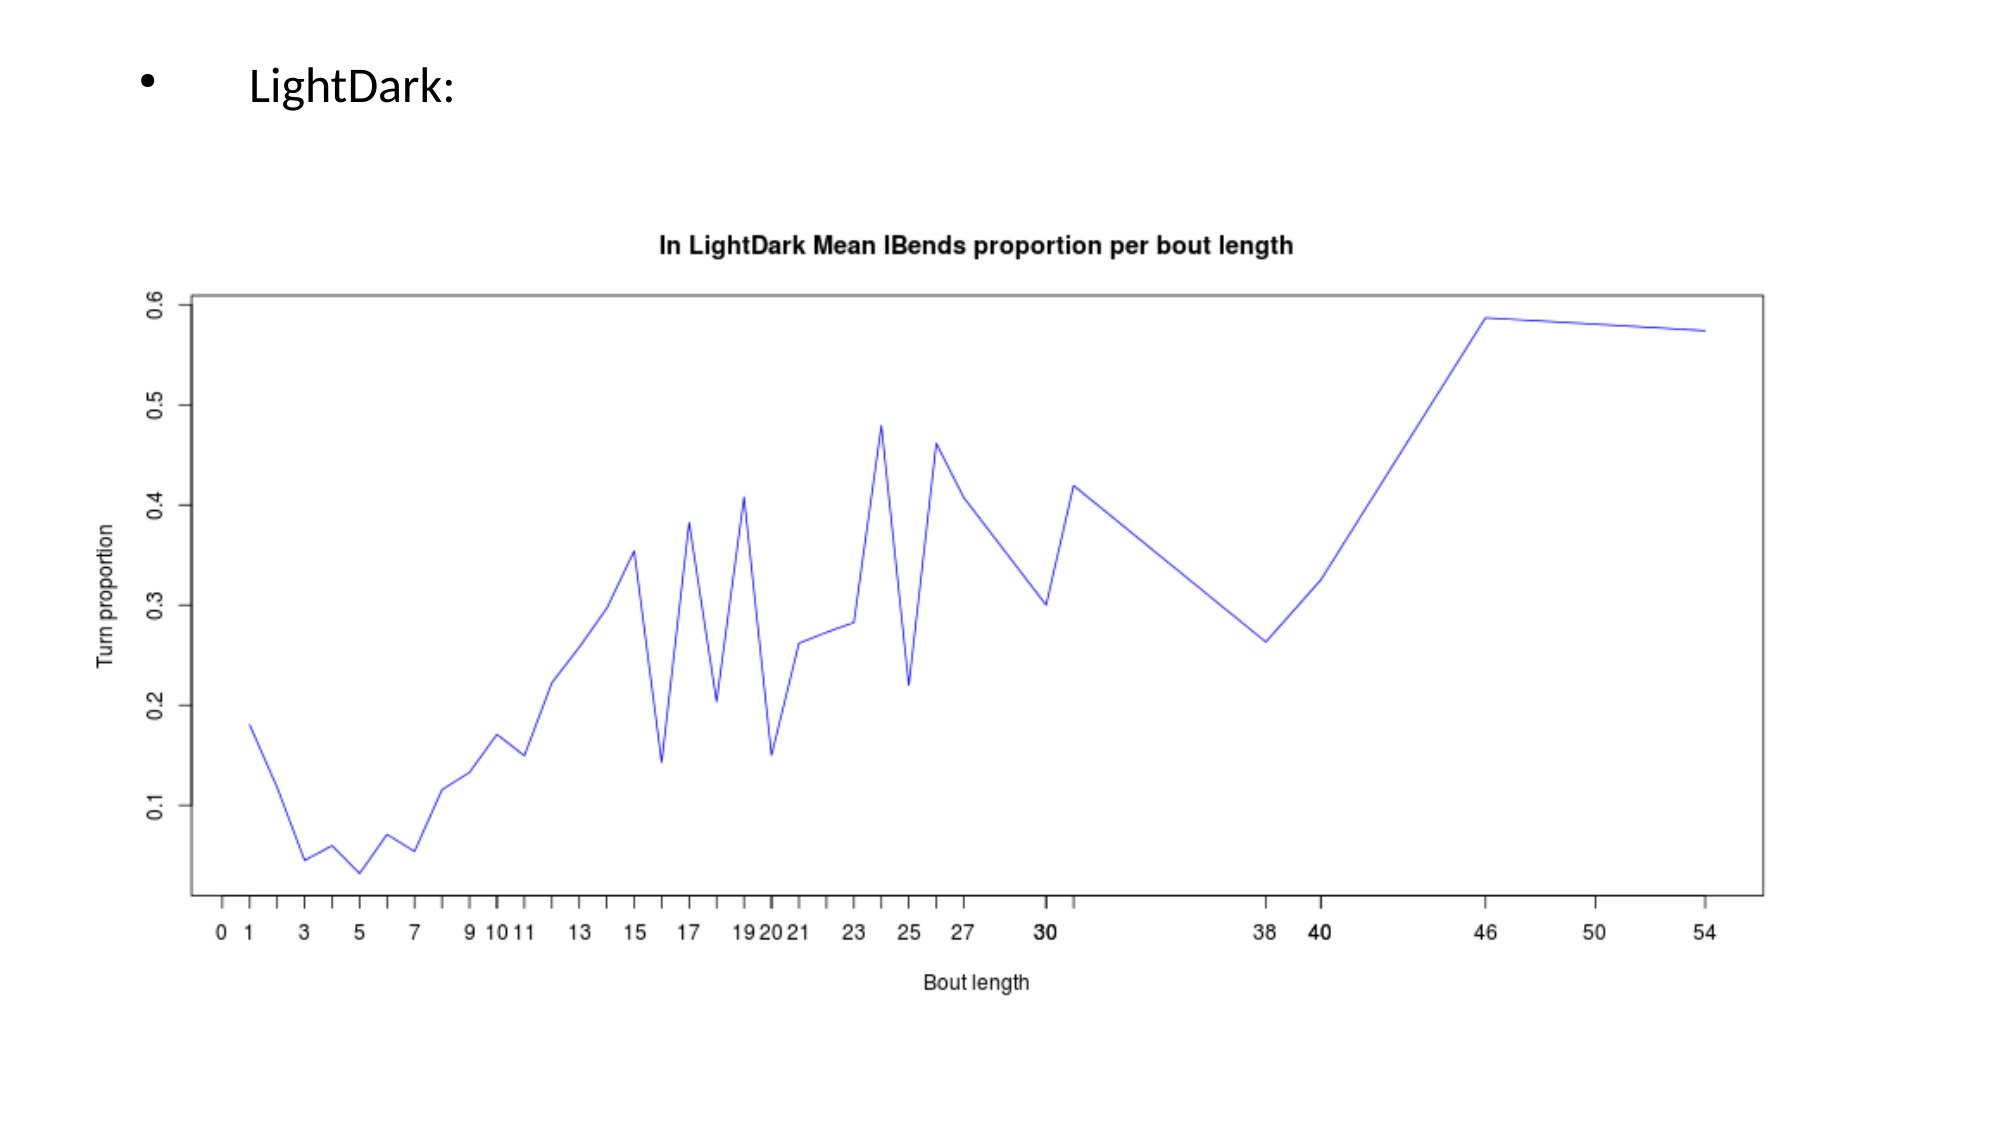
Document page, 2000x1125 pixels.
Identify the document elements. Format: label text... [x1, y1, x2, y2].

picture [90, 194, 1816, 1023]
text_box LightDark: [0, 0, 2000, 946]
